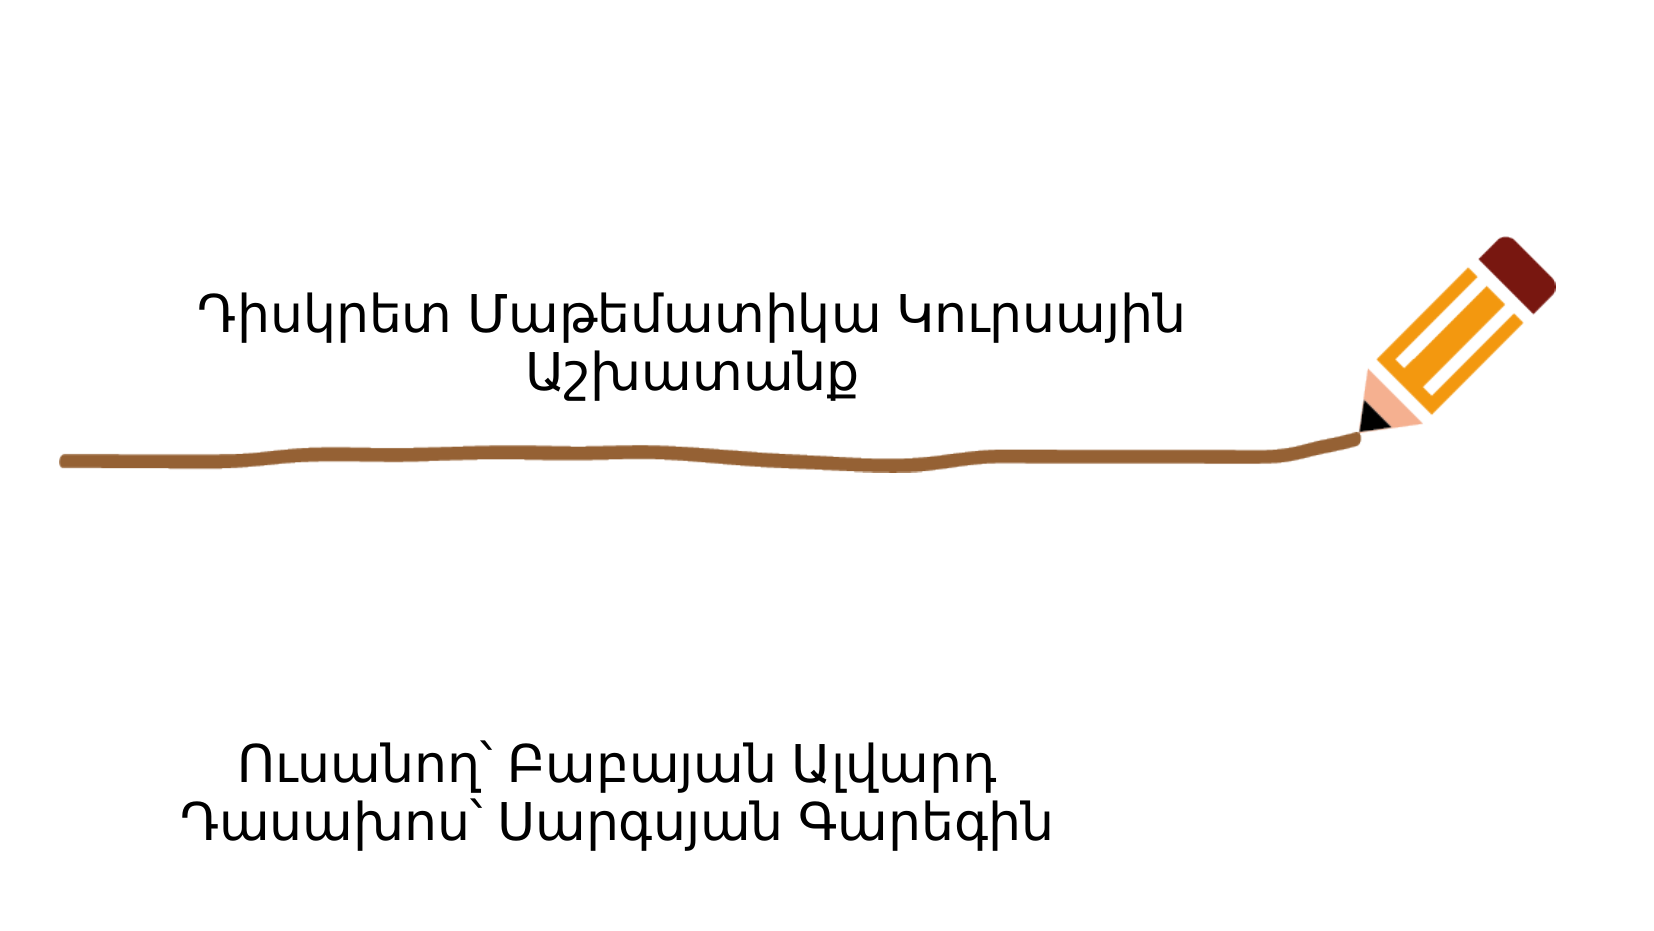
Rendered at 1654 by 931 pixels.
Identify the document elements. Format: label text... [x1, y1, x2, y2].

title Դիսկրետ Մաթեմատիկա Կուրսային Աշխատանք [34, 262, 1351, 426]
picture [59, 236, 1556, 473]
title Ուսանող՝ Բաբայան Ալվարդ Դասախոս՝ Սարգսյան Գարեգին [0, 712, 1276, 876]
